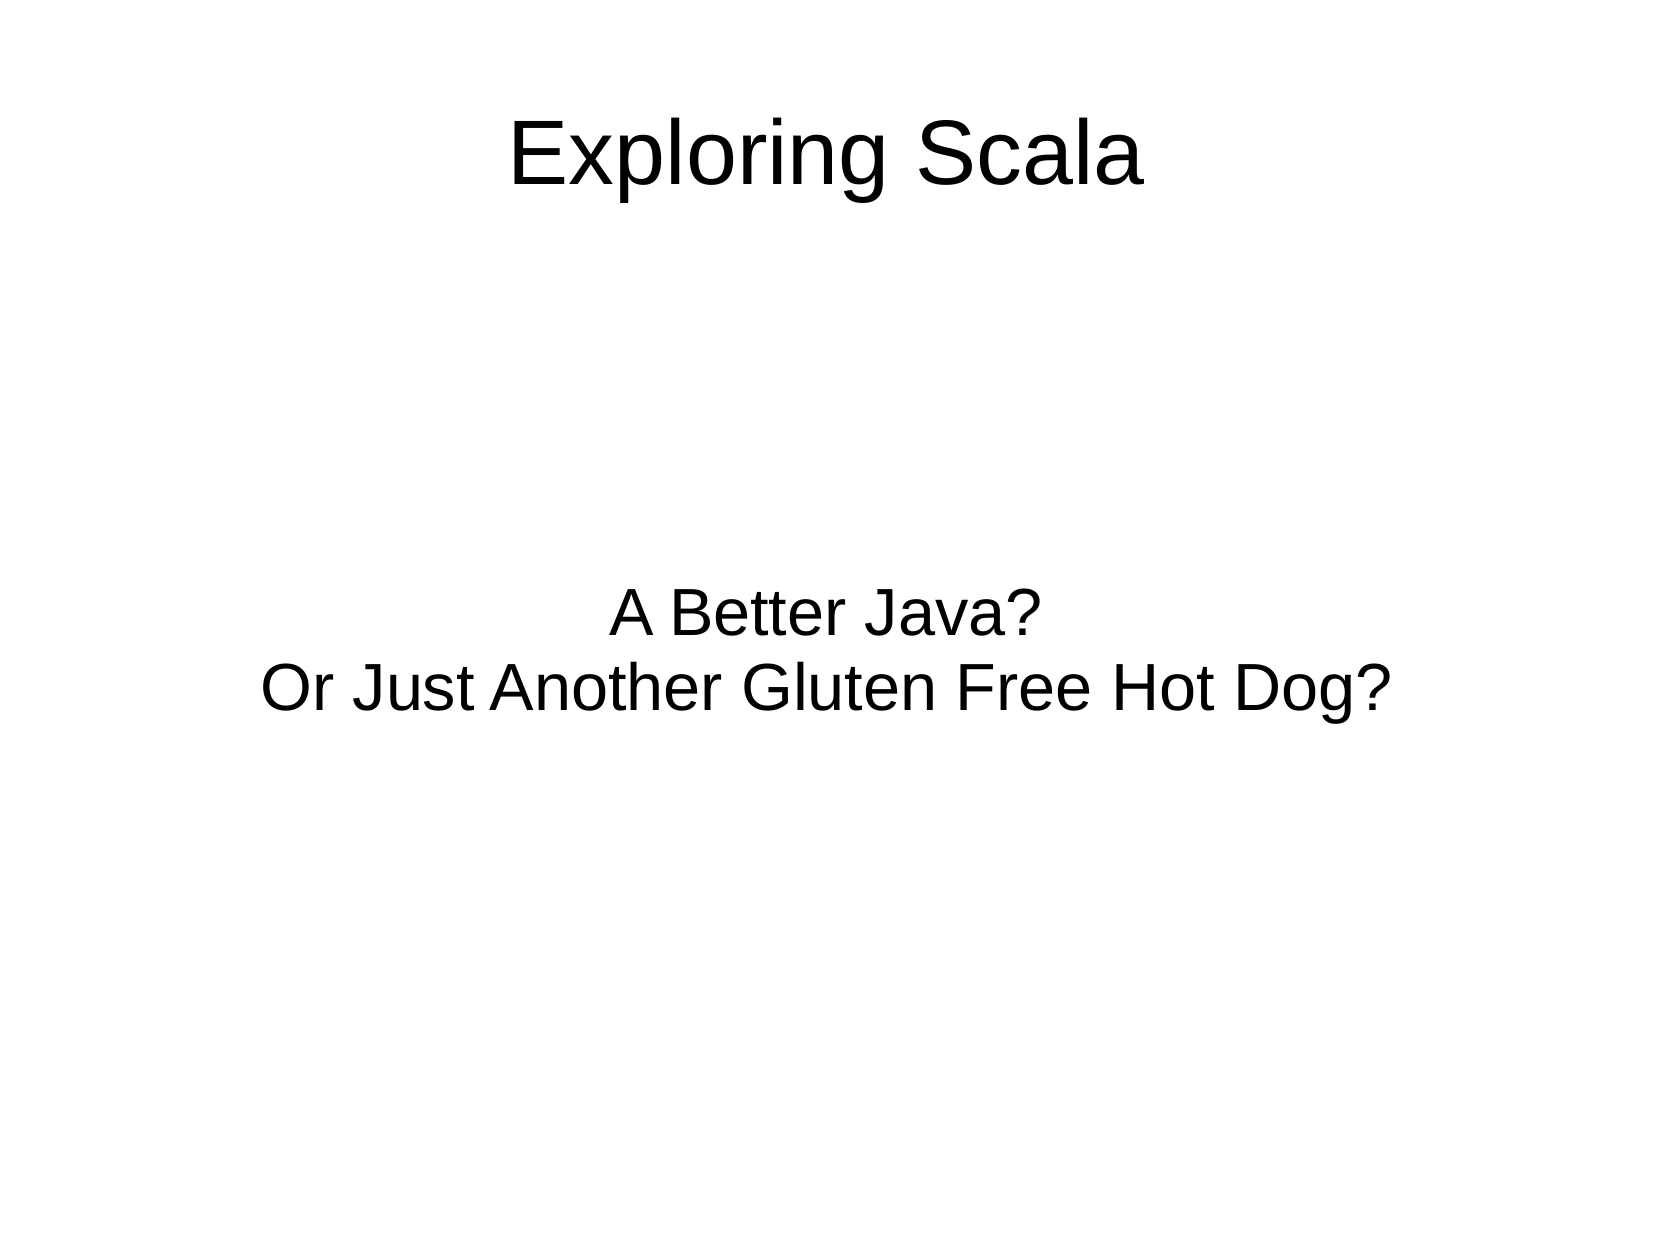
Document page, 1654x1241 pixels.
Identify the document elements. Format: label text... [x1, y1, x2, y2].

title Exploring Scala [82, 49, 1571, 257]
subtitle A Better Java? Or Just Another Gluten Free Hot Dog? [82, 290, 1571, 1010]
